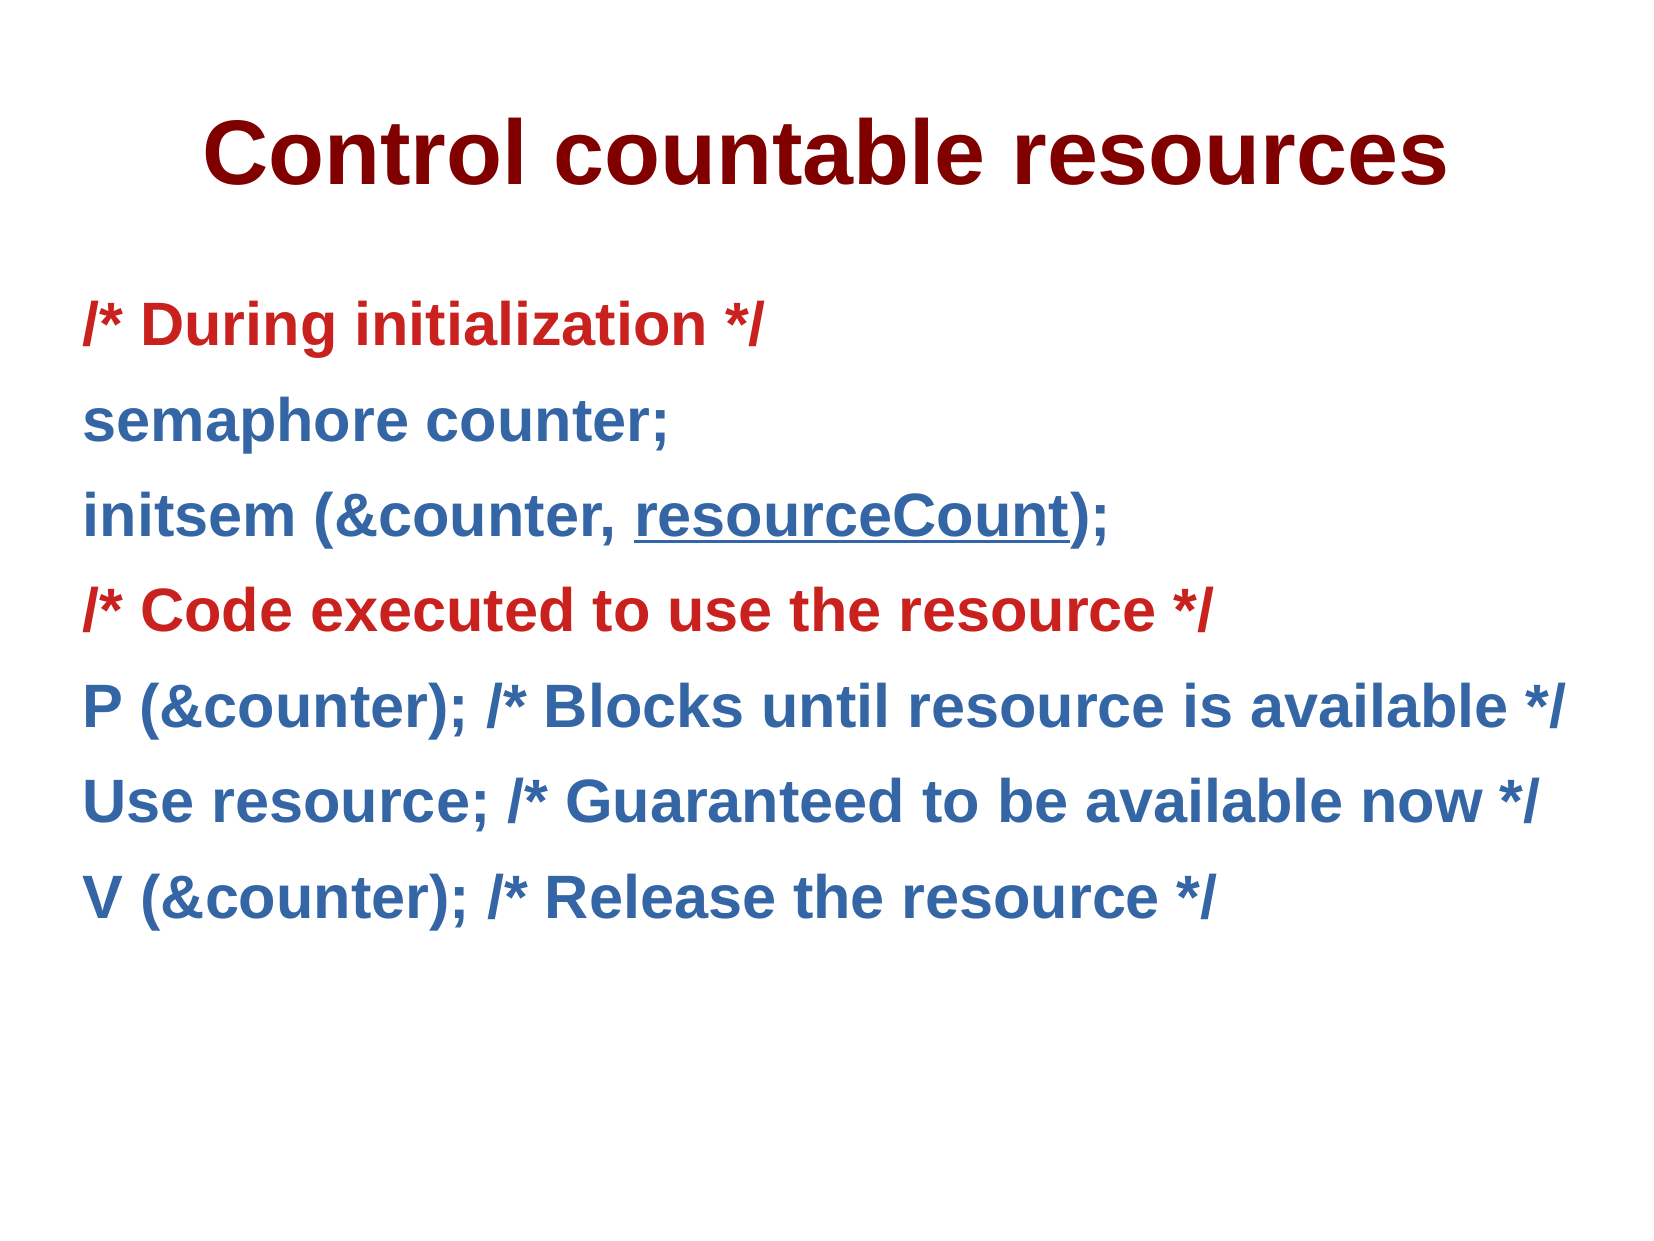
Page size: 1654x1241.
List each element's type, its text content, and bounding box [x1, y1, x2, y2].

title Control countable resources [82, 49, 1571, 257]
list /* During initialization */ semaphore counter; initsem (&counter, resourceCount); /* Code executed to use the resource */ P (&counter); /* Blocks until resource is available */ Use resource; /* Guaranteed to be available now */ V (&counter); /* Release the resource */ [82, 290, 1571, 1010]
